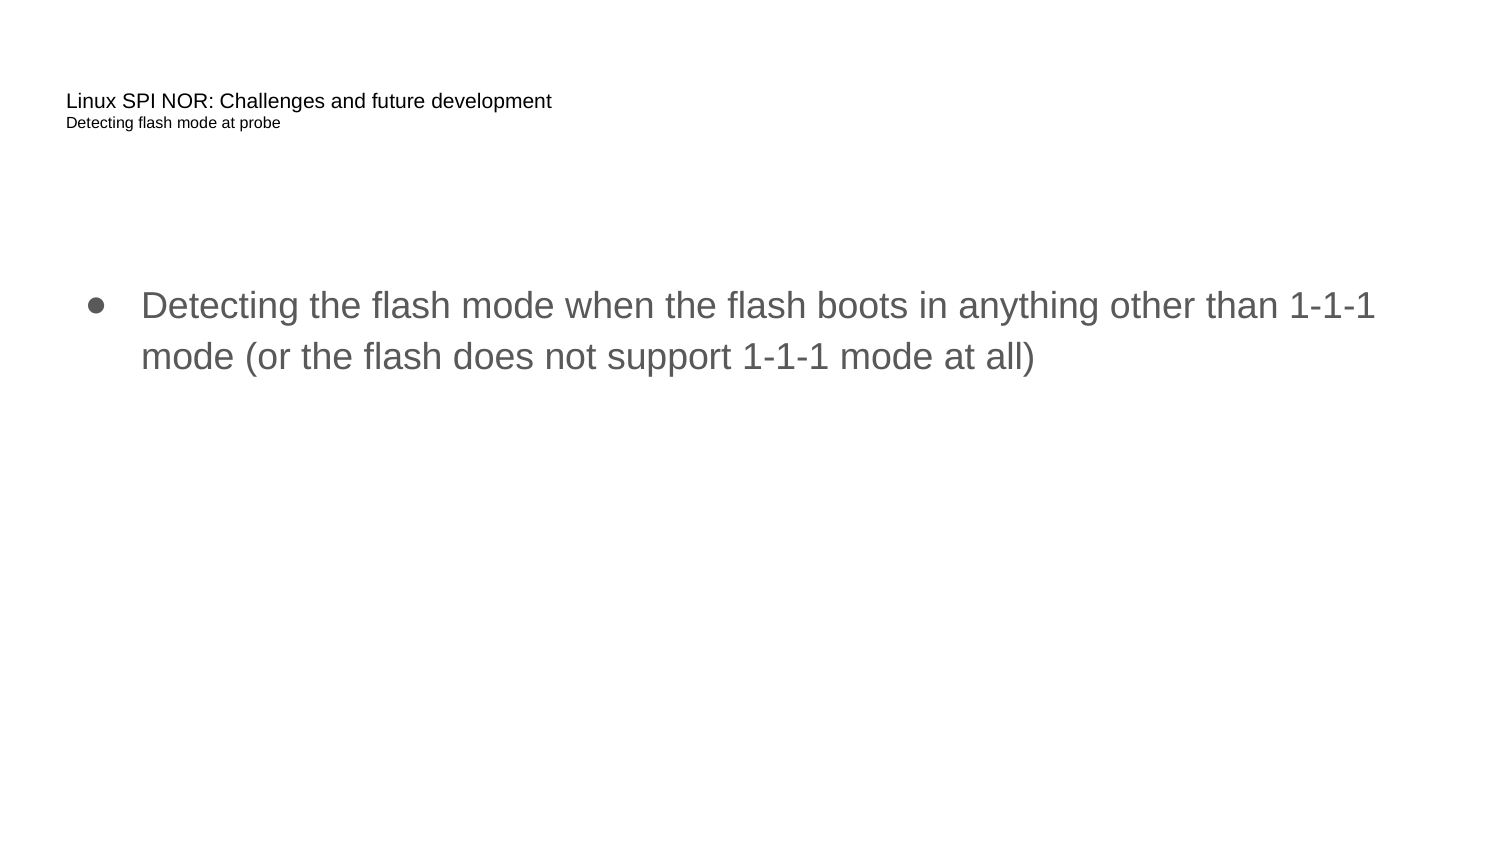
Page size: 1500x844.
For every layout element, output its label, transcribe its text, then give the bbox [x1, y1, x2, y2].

title Linux SPI NOR: Challenges and future development Detecting flash mode at probe [51, 72, 1449, 167]
list Detecting the flash mode when the flash boots in anything other than 1-1-1 mode (or the flash does not support 1-1-1 mode at all) [51, 189, 1449, 750]
